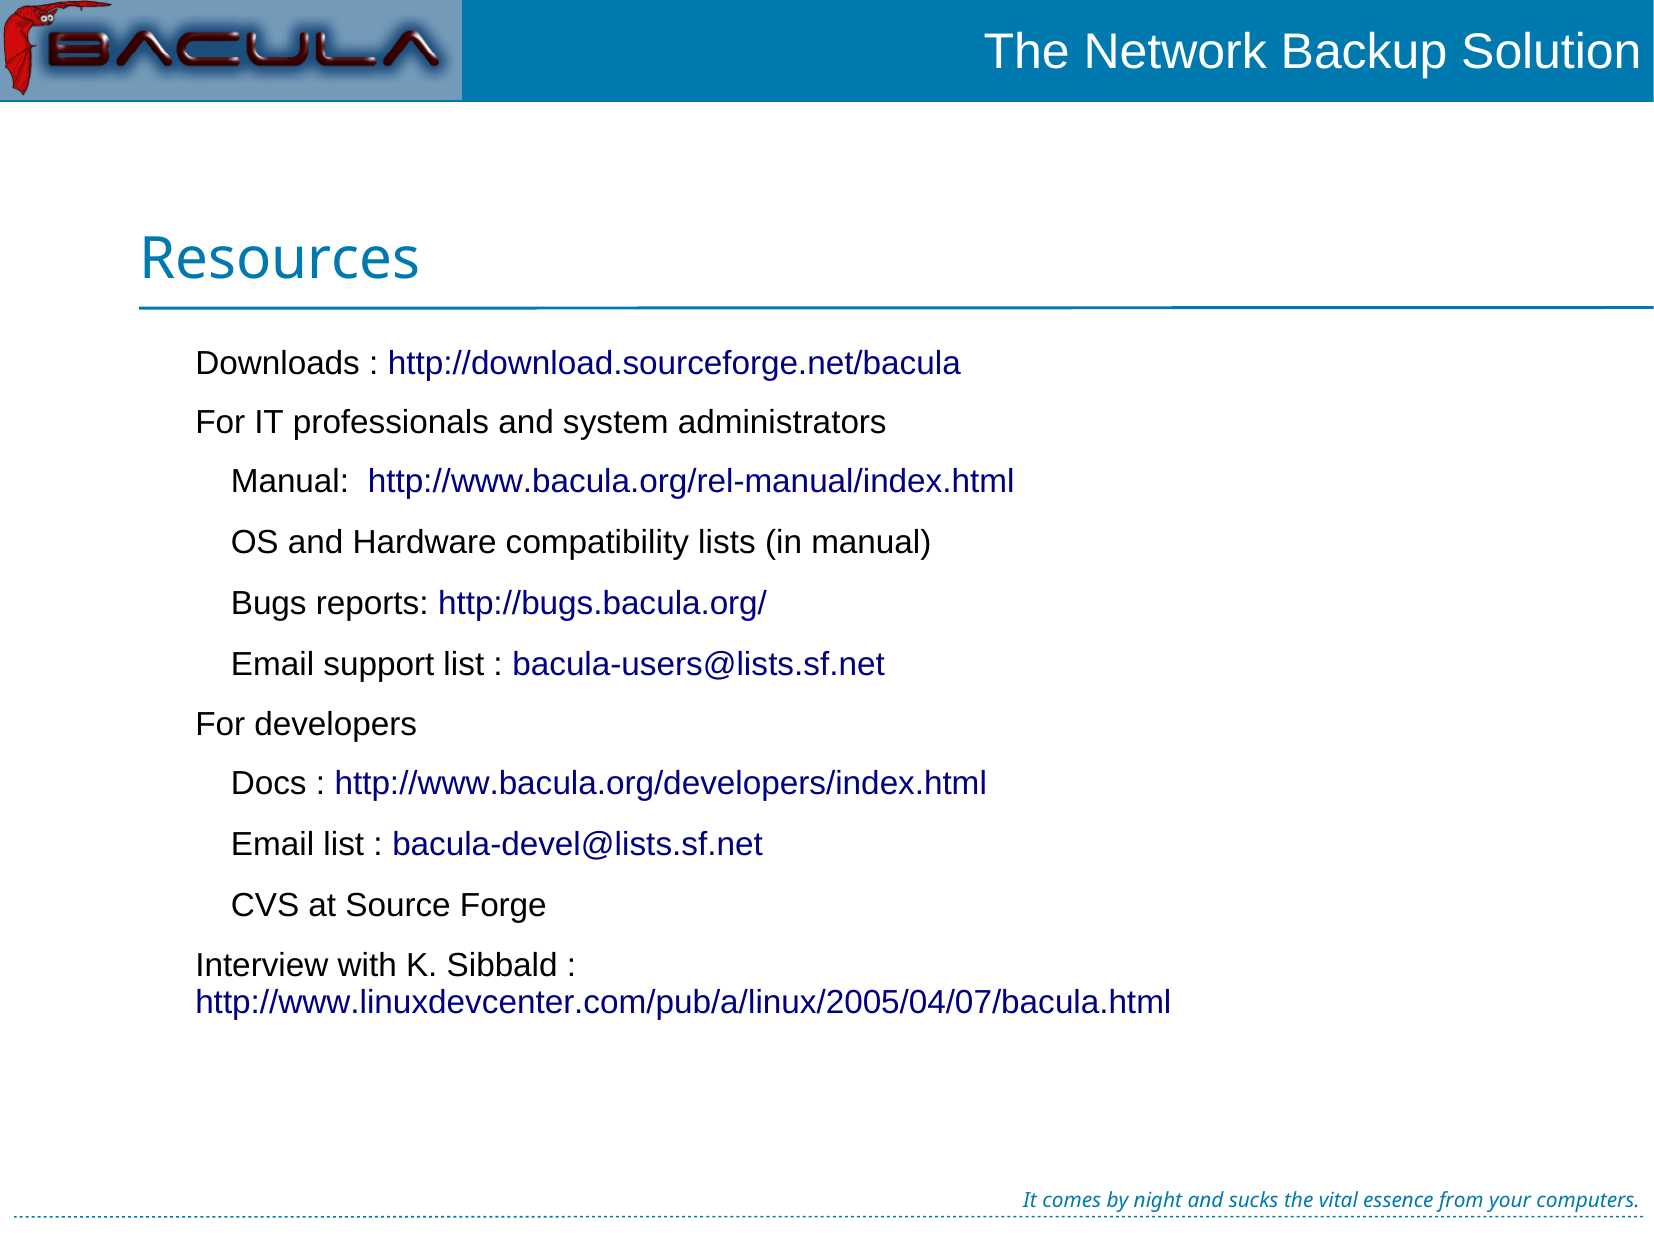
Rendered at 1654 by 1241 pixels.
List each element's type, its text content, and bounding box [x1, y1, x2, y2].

picture [0, 0, 461, 99]
title Resources [139, 120, 1498, 296]
list Downloads : http://download.sourceforge.net/bacula For IT professionals and system administrators Manual: http://www.bacula.org/rel-manual/index.html OS and Hardware compatibility lists (in manual) Bugs reports: http://bugs.bacula.org/ Email support list : bacula-users@lists.sf.net For developers Docs : http://www.bacula.org/developers/index.html Email list : bacula-devel@lists.sf.net CVS at Source Forge Interview with K. Sibbald : http://www.linuxdevcenter.com/pub/a/linux/2005/04/07/bacula.html [136, 344, 1534, 1180]
